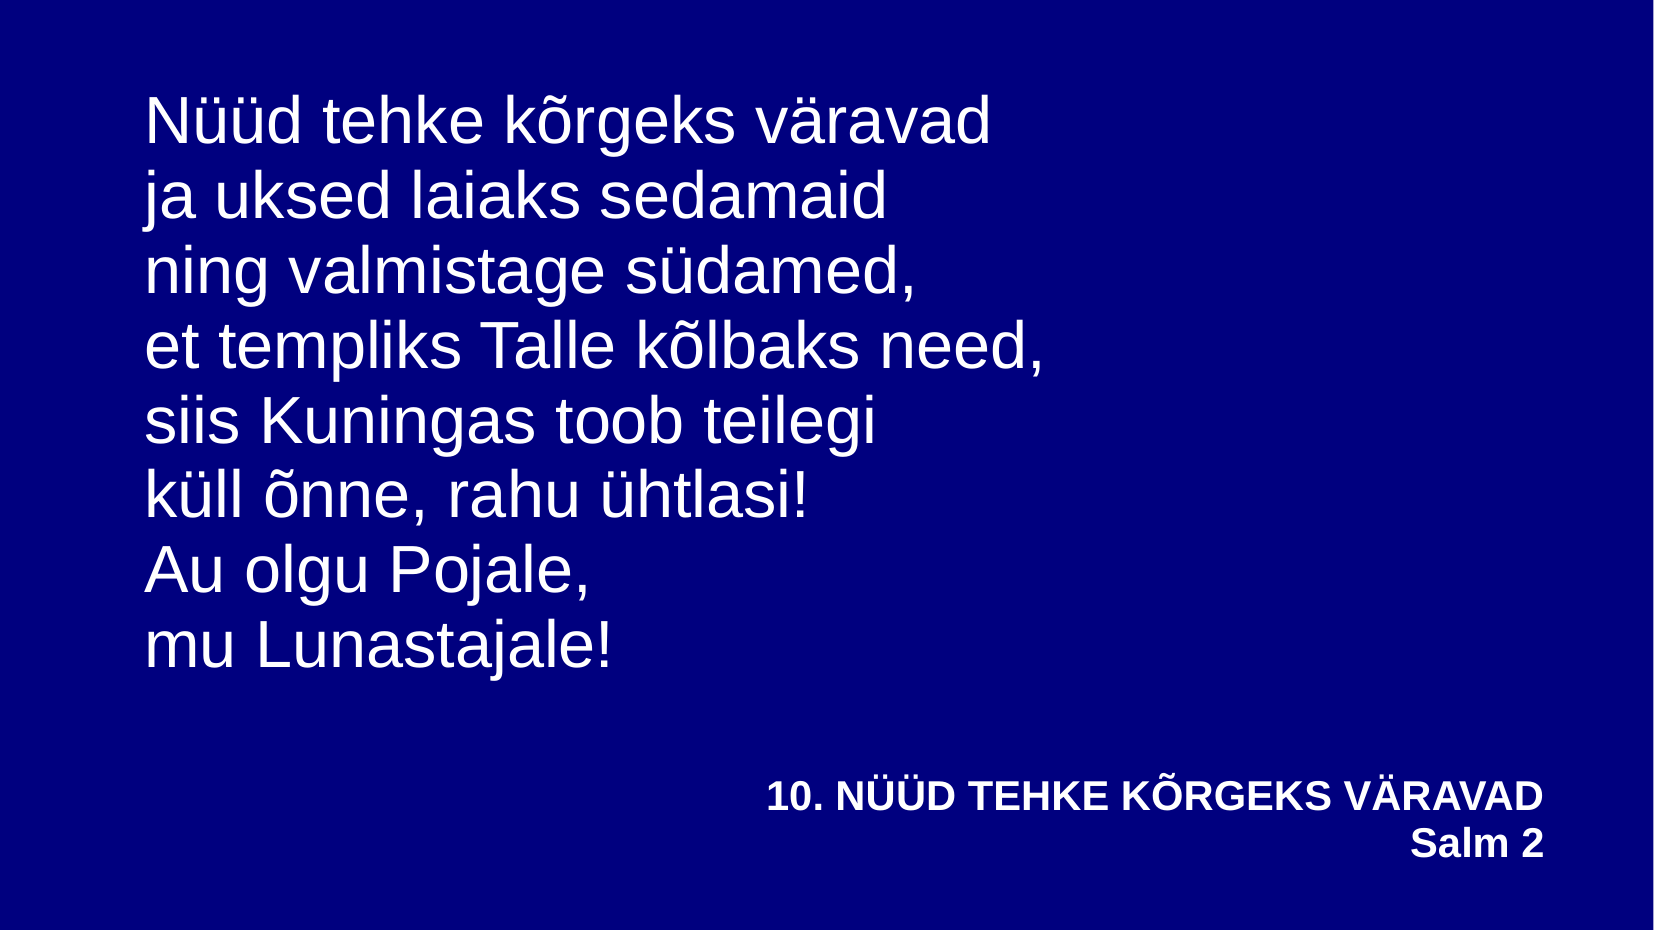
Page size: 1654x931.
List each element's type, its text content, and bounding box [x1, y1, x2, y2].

text_box Nüüd tehke kõrgeks väravad ja uksed laiaks sedamaid ning valmistage südamed, et templiks Talle kõlbaks need, siis Kuningas toob teilegi küll õnne, rahu ühtlasi! Au olgu Pojale, mu Lunastajale! [129, 76, 1530, 856]
text_box 10. NÜÜD TEHKE KÕRGEKS VÄRAVAD Salm 2 [141, 765, 1560, 920]
